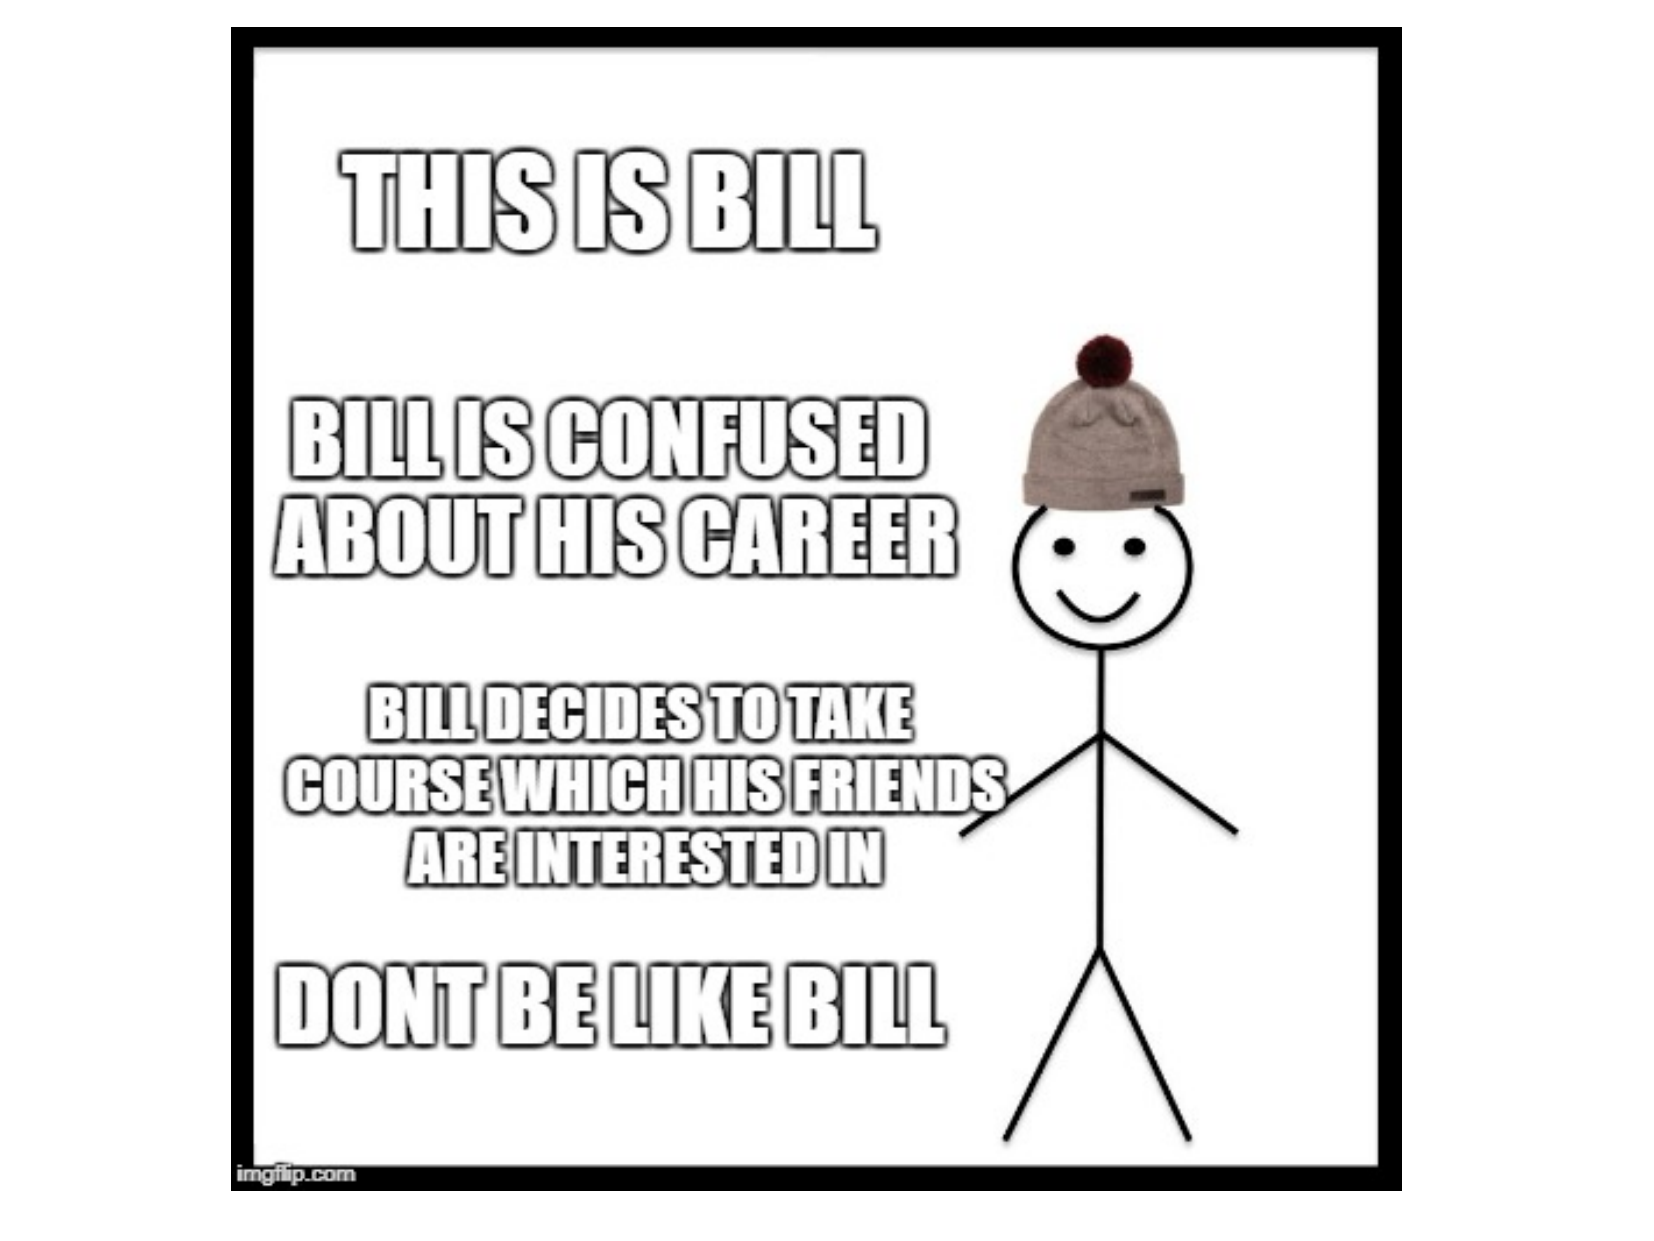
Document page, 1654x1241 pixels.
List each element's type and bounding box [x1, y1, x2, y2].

picture [231, 27, 1402, 1191]
